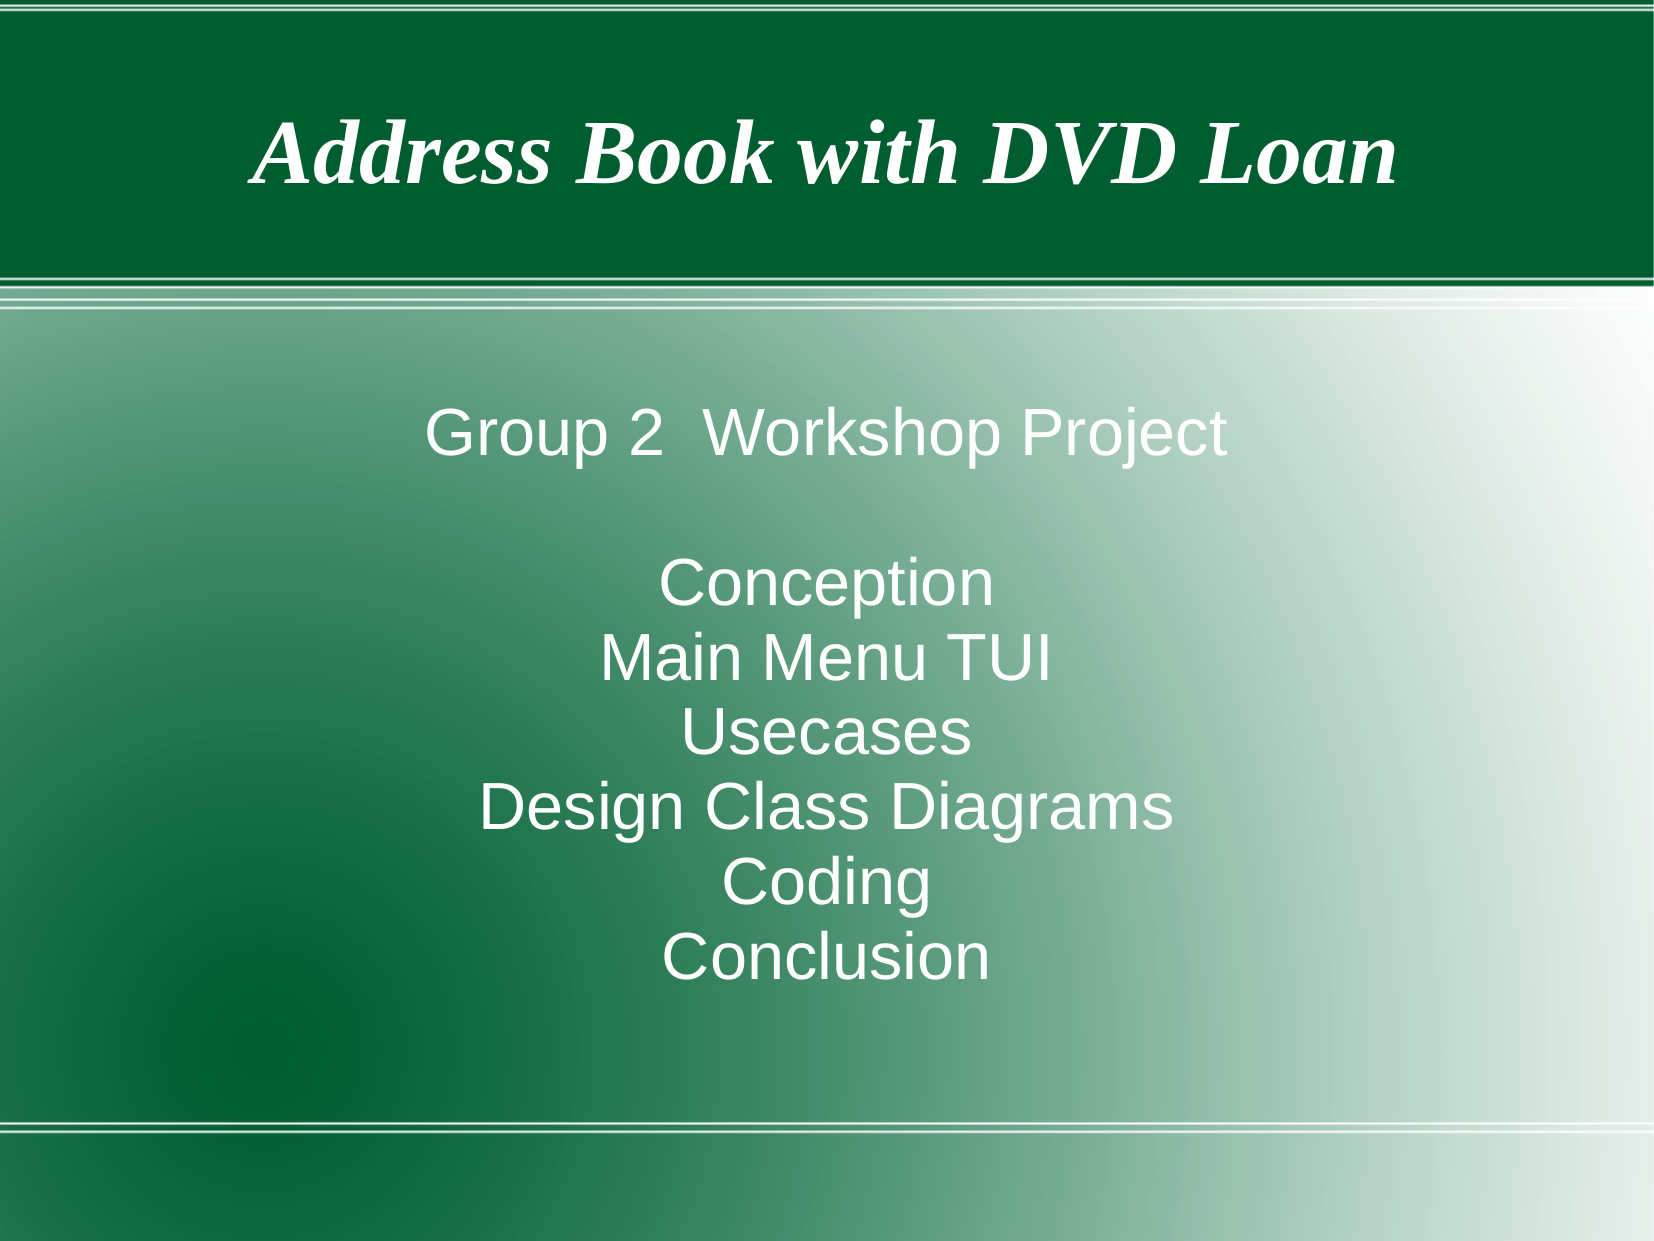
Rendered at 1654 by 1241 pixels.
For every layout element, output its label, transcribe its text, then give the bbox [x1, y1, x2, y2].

picture [0, 0, 1654, 1241]
title Address Book with DVD Loan [82, 49, 1571, 257]
subtitle Group 2 Workshop Project Conception Main Menu TUI Usecases Design Class Diagrams Coding Conclusion [82, 337, 1571, 1052]
